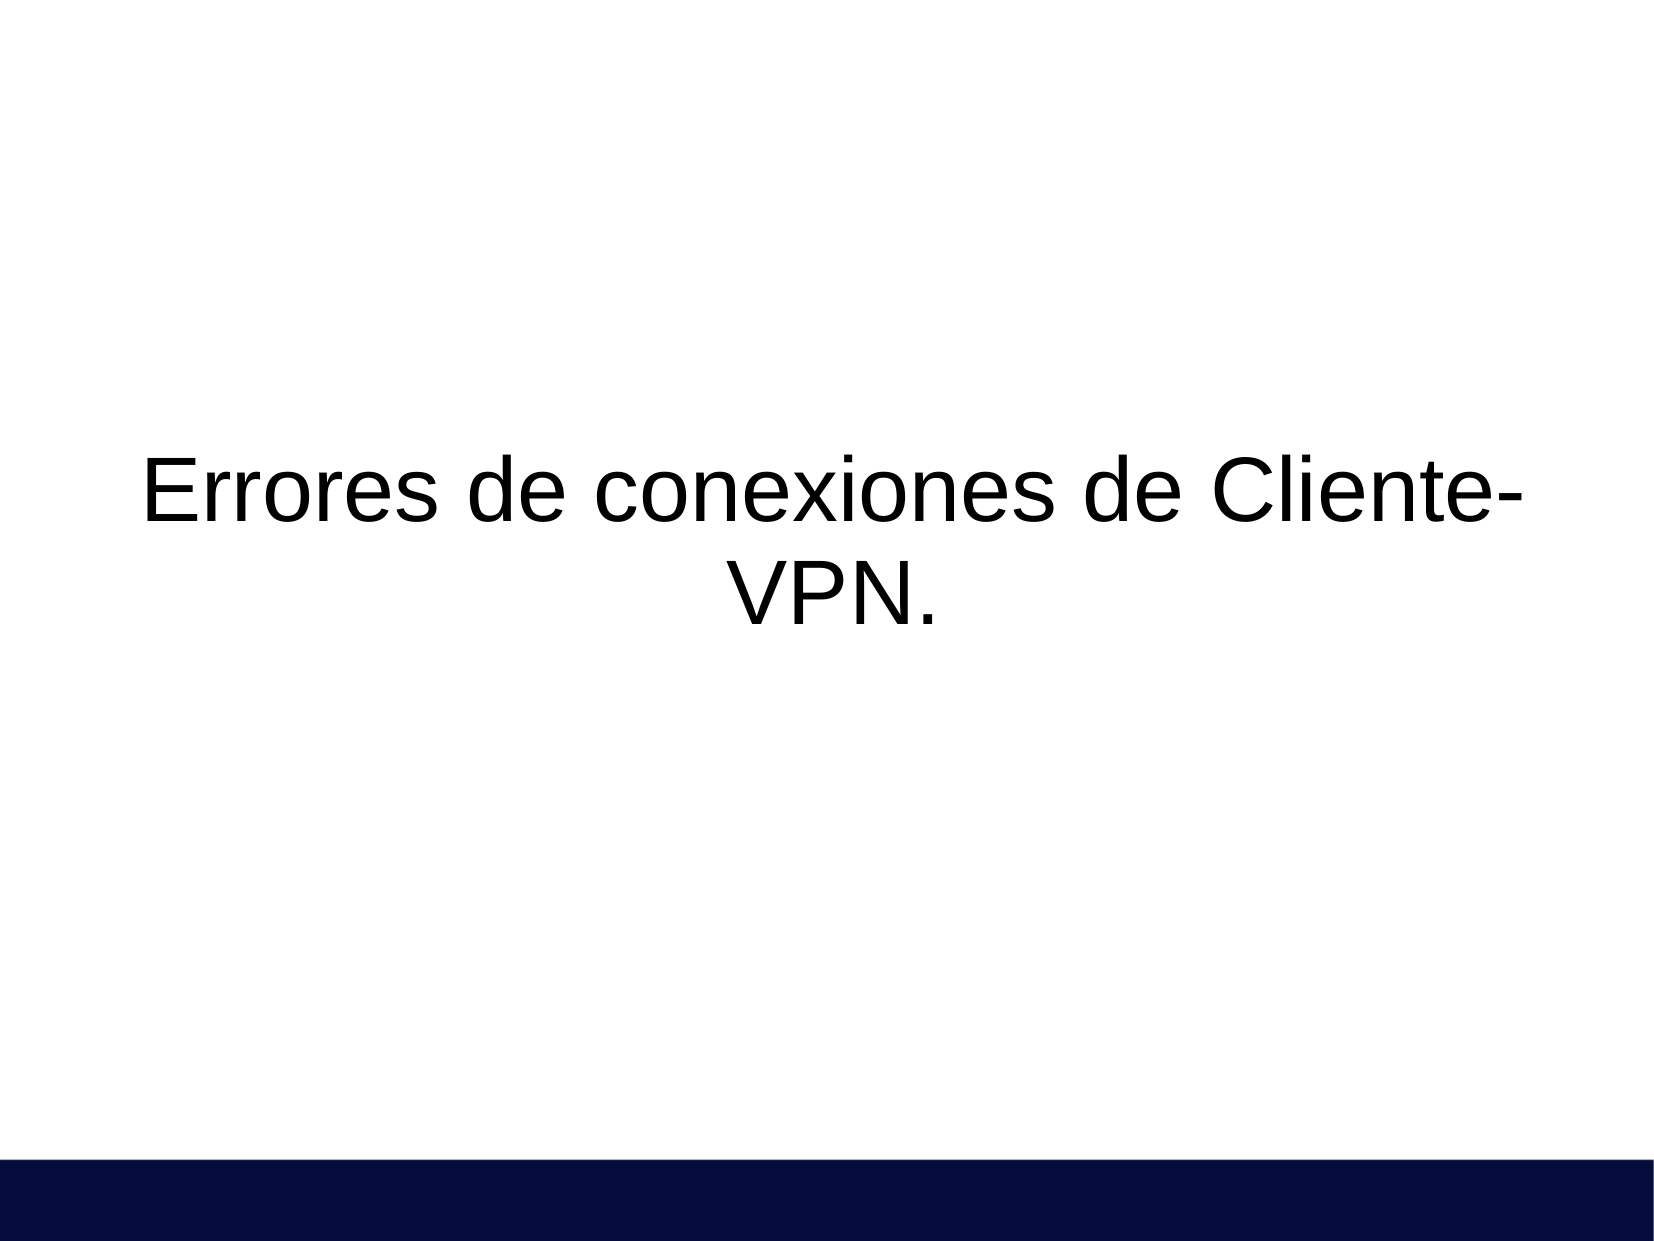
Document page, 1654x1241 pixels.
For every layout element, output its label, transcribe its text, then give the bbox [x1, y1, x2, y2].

picture [0, 0, 1654, 1241]
title Errores de conexiones de Cliente-VPN. [90, 437, 1579, 646]
